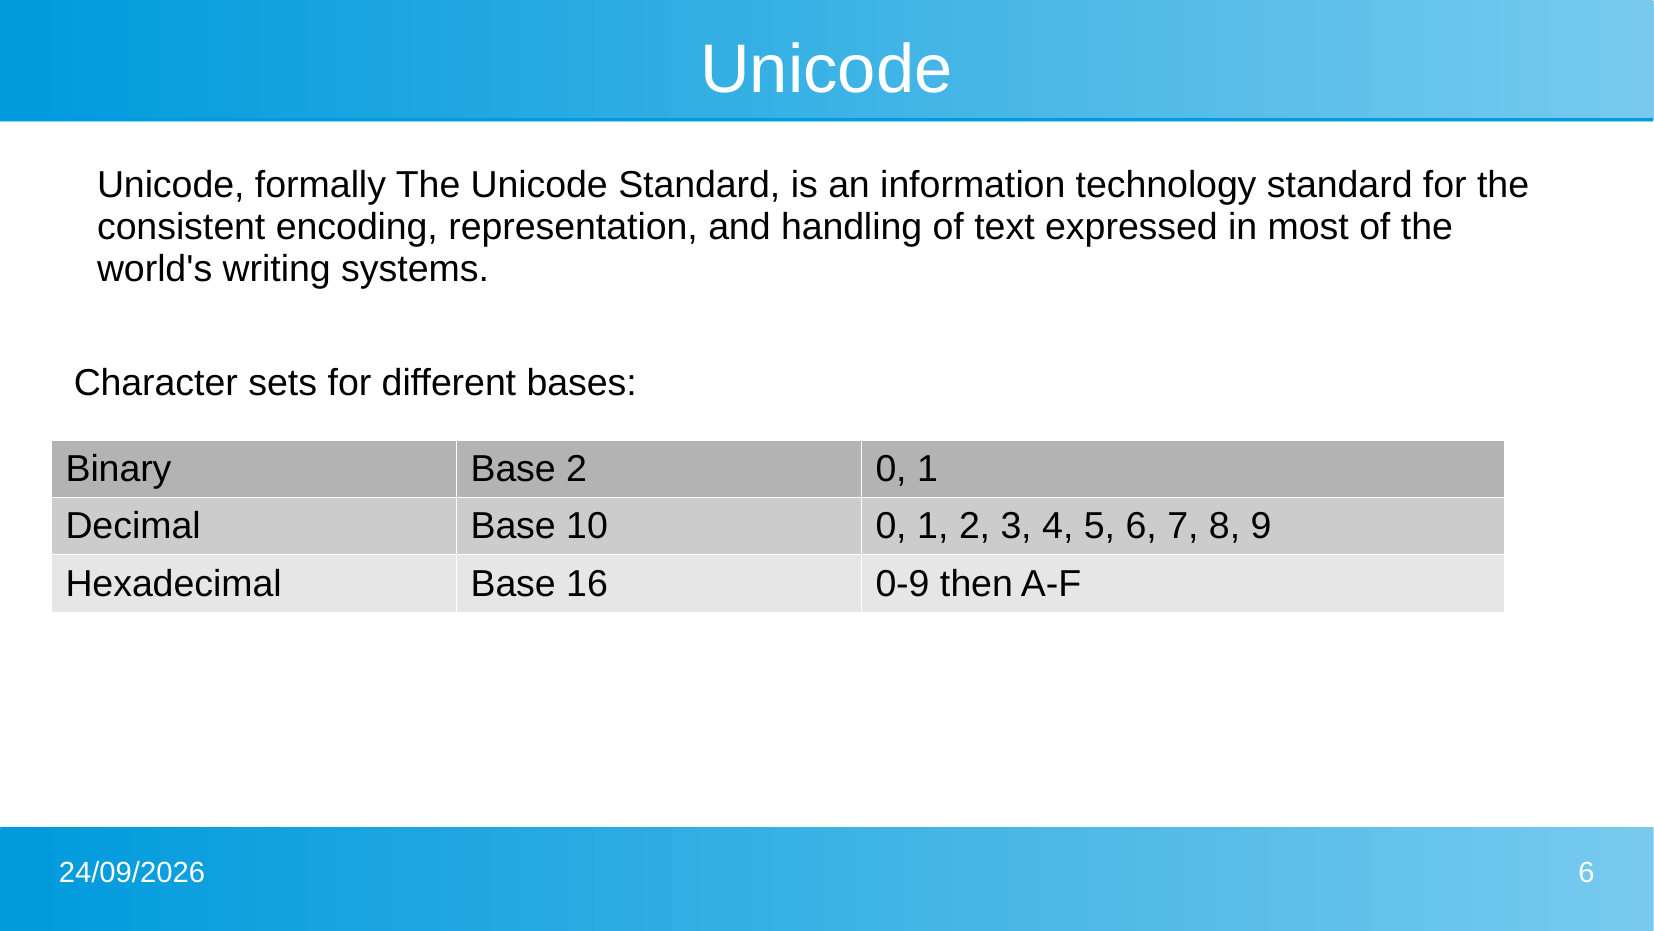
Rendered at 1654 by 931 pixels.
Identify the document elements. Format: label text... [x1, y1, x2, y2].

table_header Base 2 [457, 441, 861, 497]
table_cell Base 16 [457, 555, 861, 612]
text_box Character sets for different bases: [59, 354, 1093, 412]
table_header 0, 1 [862, 441, 1504, 497]
table_cell 0, 1, 2, 3, 4, 5, 6, 7, 8, 9 [862, 498, 1504, 554]
table_header Binary [52, 441, 456, 497]
table_cell Decimal [52, 498, 456, 554]
text_box Unicode, formally The Unicode Standard, is an information technology standard for the consistent encoding, representation, and handling of text expressed in most of the world's writing systems. [82, 156, 1552, 633]
table_cell 0-9 then A-F [862, 555, 1504, 612]
table_cell Hexadecimal [52, 555, 456, 612]
title Unicode [59, 29, 1595, 108]
table_cell Base 10 [457, 498, 861, 554]
